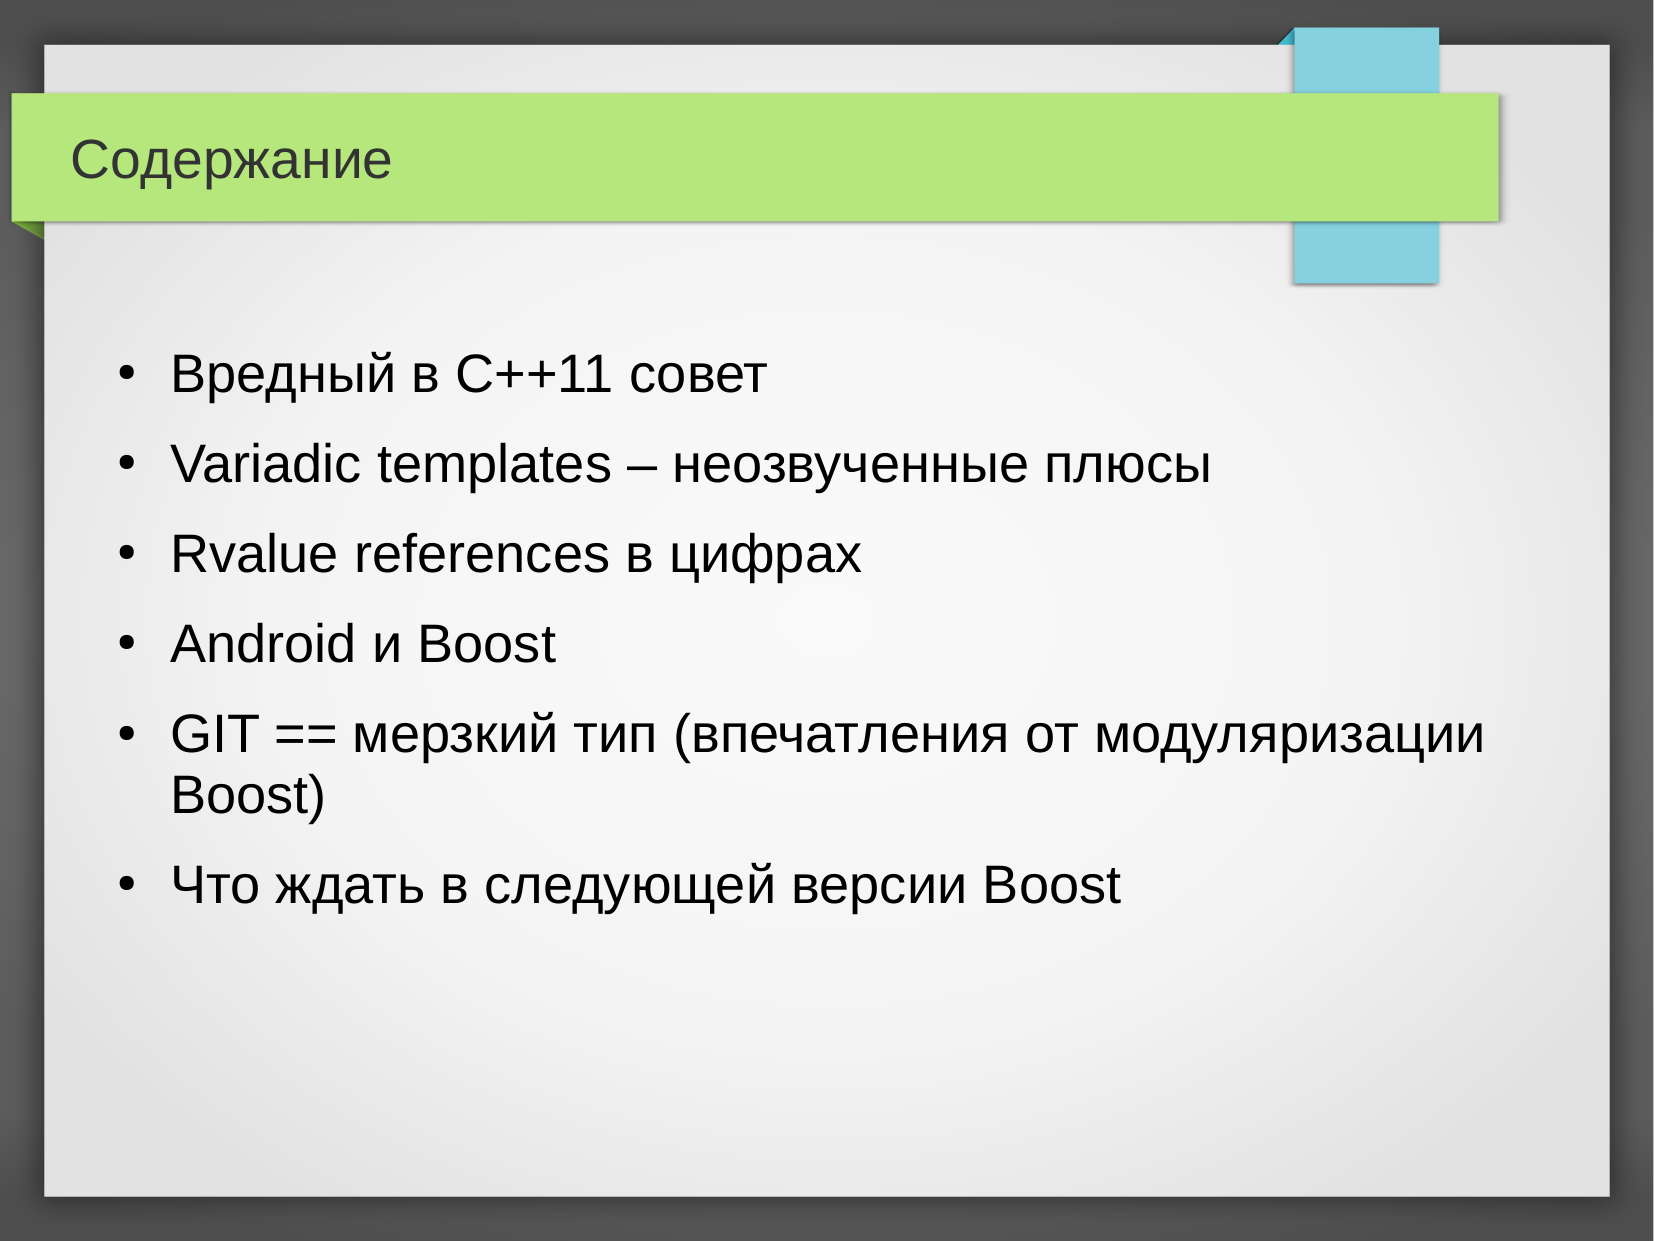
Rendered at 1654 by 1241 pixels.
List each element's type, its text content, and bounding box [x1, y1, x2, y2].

picture [0, 0, 1654, 1241]
title Содержание [70, 106, 1229, 213]
list Вредный в С++11 совет Variadic templates – неозвученные плюсы Rvalue references в цифрах Android и Boost GIT == мерзкий тип (впечатления от модуляризации Boost) Что ждать в следующей версии Boost [99, 343, 1555, 1063]
